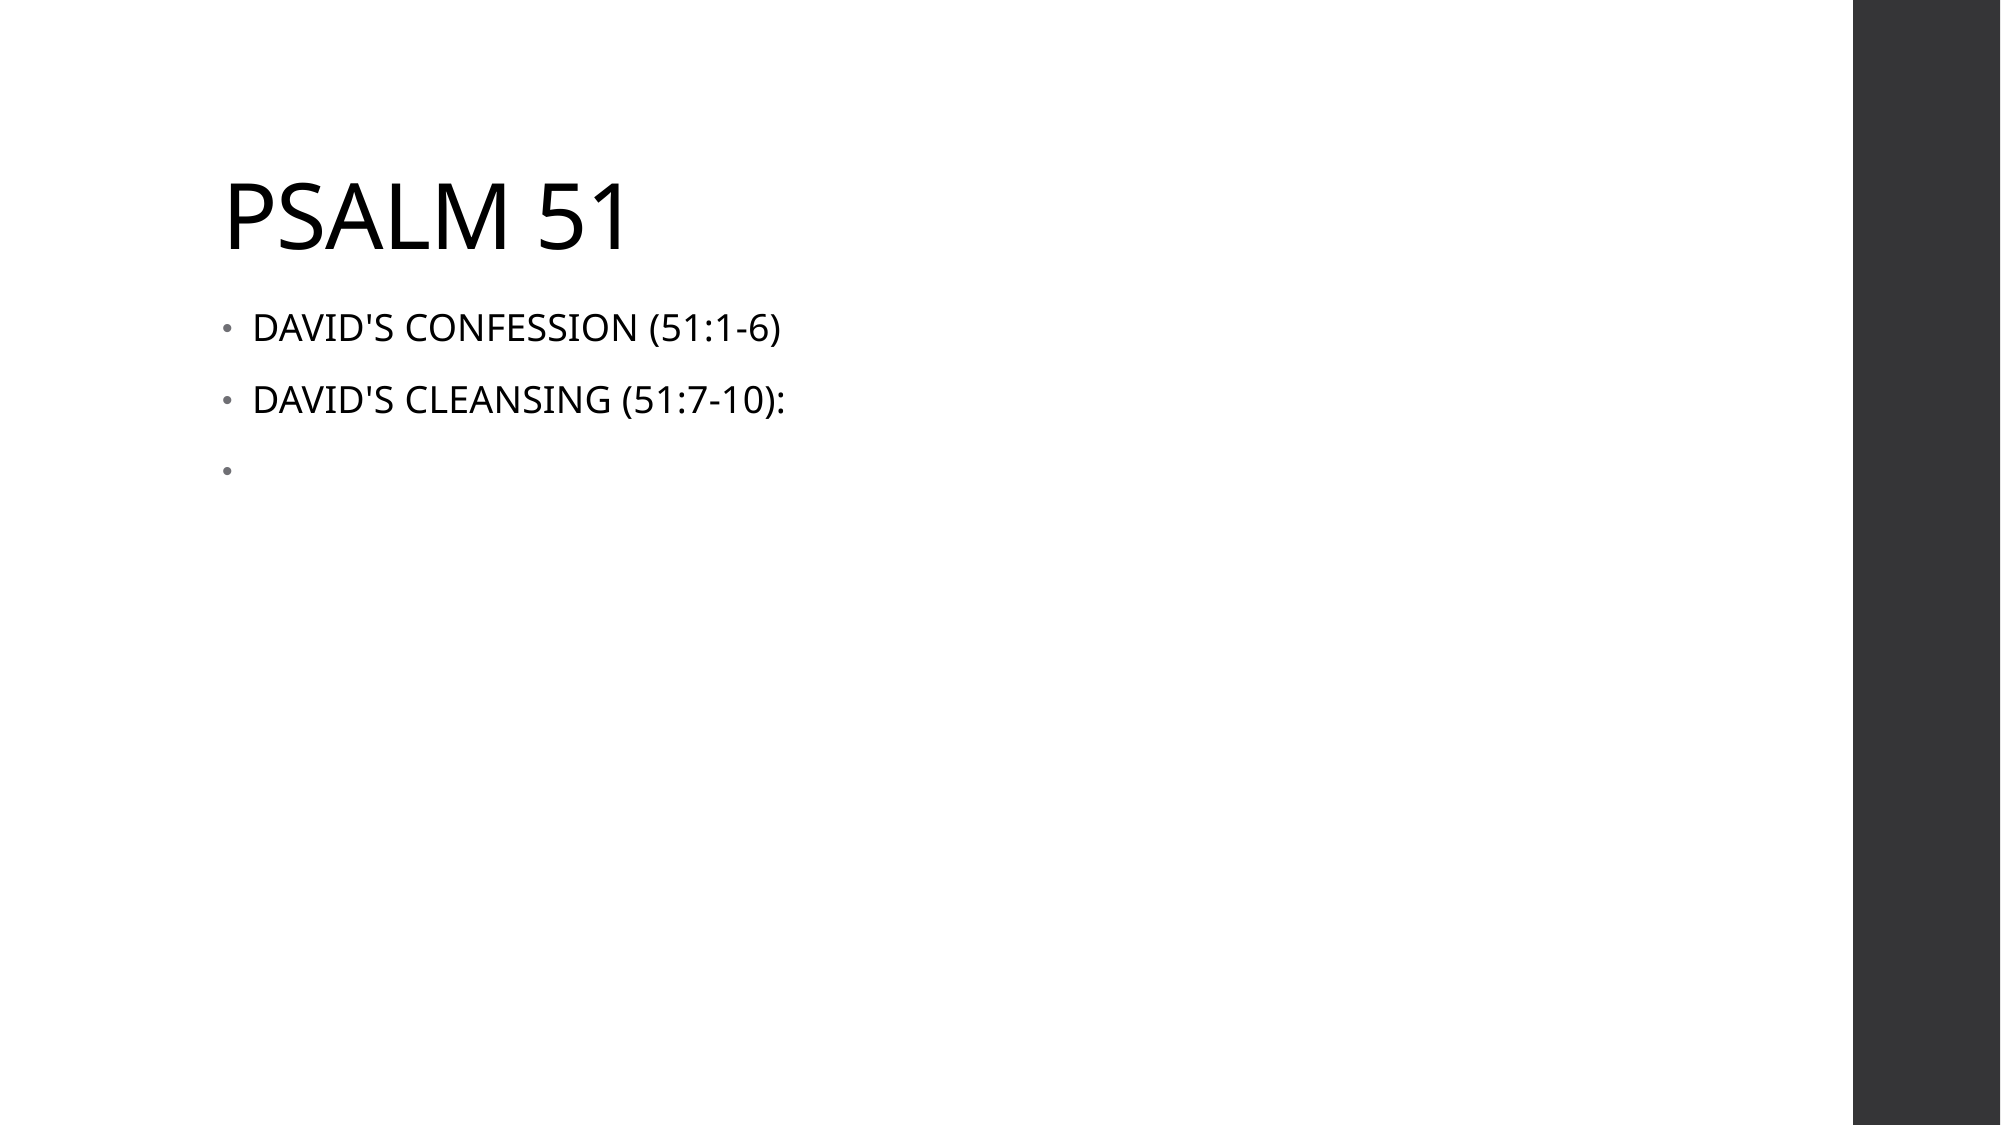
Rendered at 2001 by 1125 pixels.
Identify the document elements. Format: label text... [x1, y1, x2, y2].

title PSALM 51 [206, 60, 1797, 278]
list DAVID'S CONFESSION (51:1-6) DAVID'S CLEANSING (51:7-10): [206, 299, 1617, 1014]
